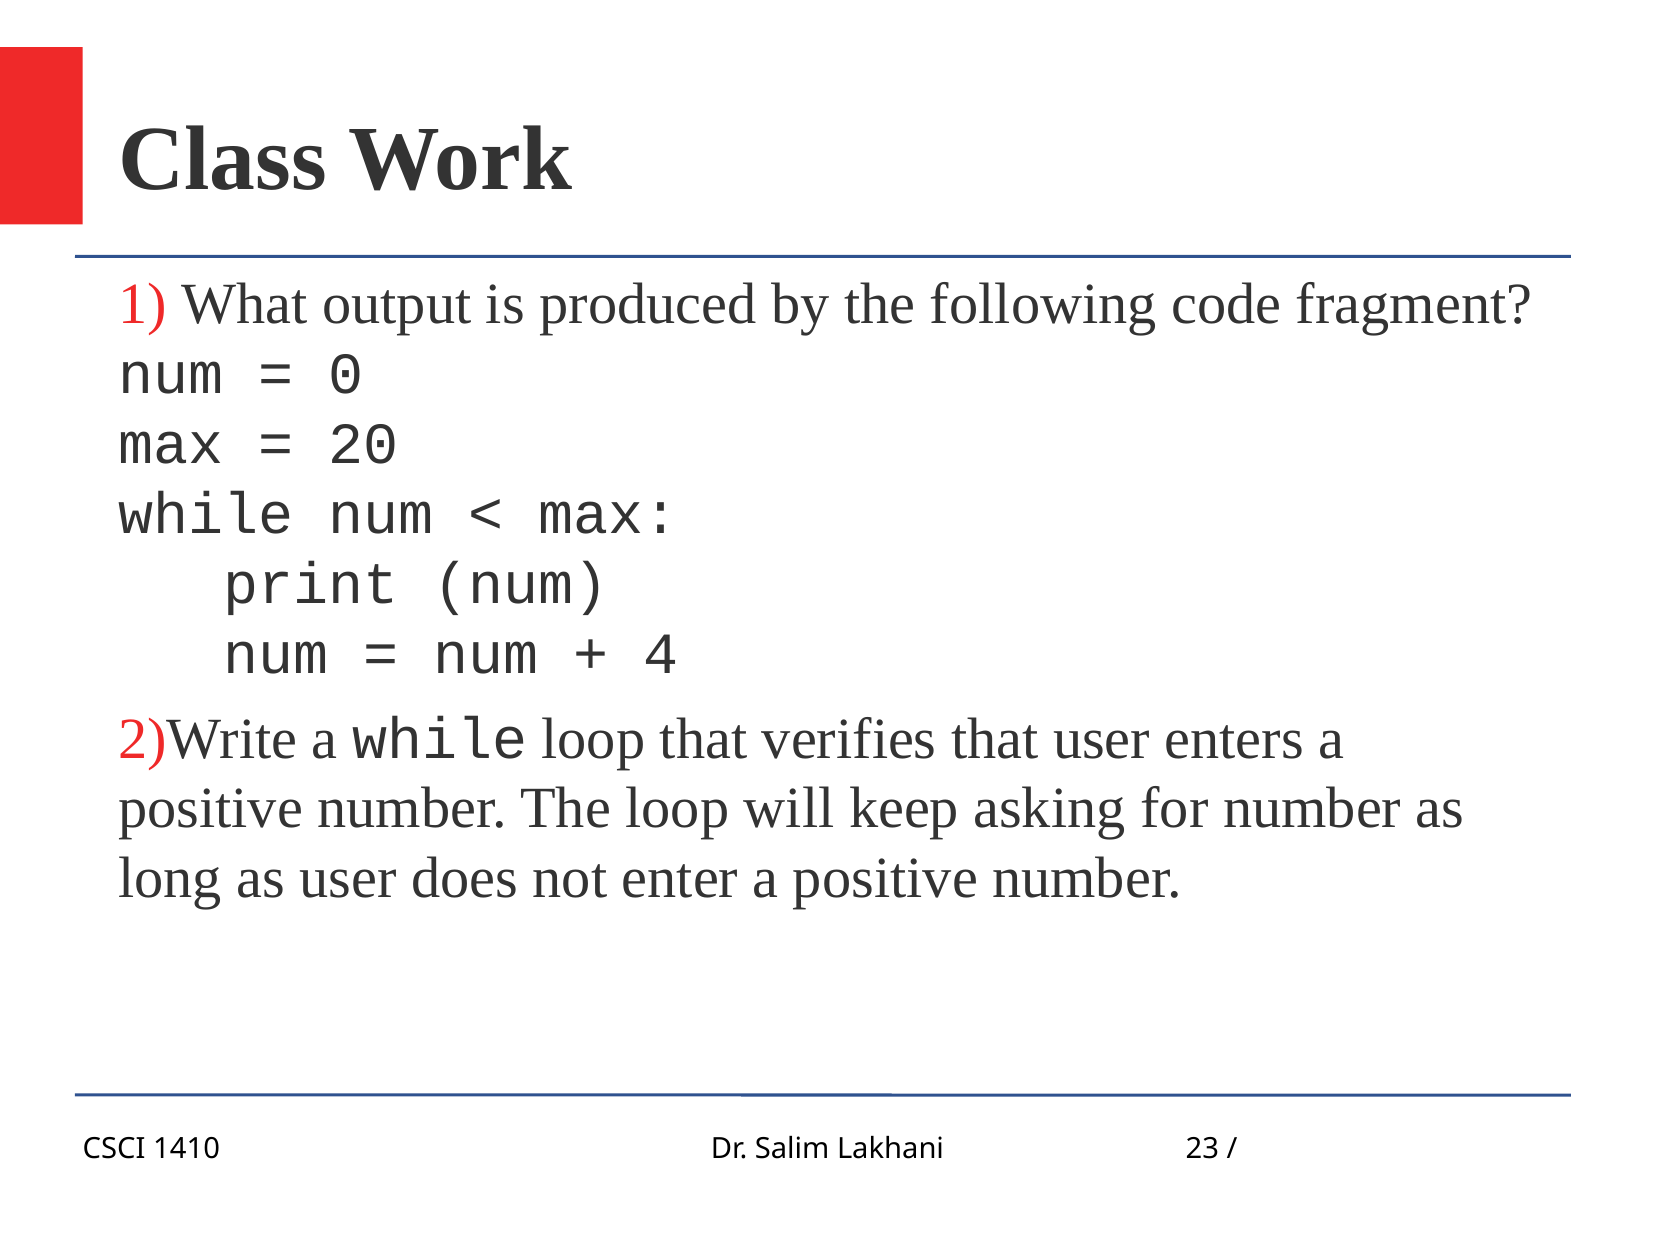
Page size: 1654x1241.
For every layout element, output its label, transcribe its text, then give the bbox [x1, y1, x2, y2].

text_box / [1185, 1129, 1571, 1216]
list What output is produced by the following code fragment? num = 0 max = 20 while num < max: print (num) num = num + 4 Write a while loop that verifies that user enters a positive number. The loop will keep asking for number as long as user does not enter a positive number. [118, 265, 1536, 1081]
text_box Dr. Salim Lakhani [565, 1129, 1090, 1216]
title Class Work [118, 49, 1571, 257]
text_box CSCI 1410 [82, 1129, 468, 1216]
